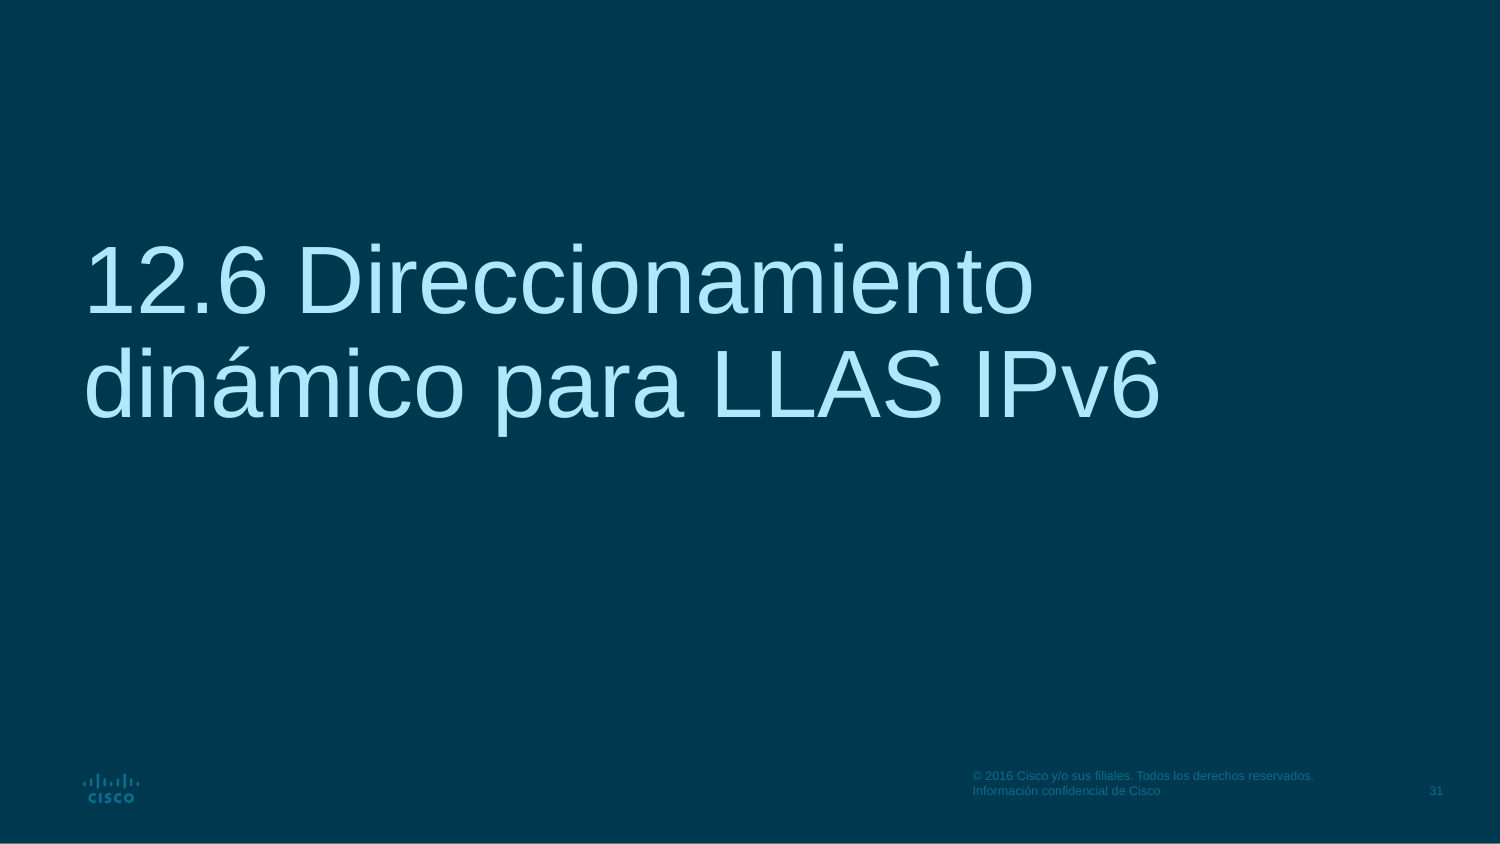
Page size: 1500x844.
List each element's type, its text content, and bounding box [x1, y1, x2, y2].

title 12.6 Direccionamiento dinámico para LLAS IPv6 [68, 286, 1427, 446]
